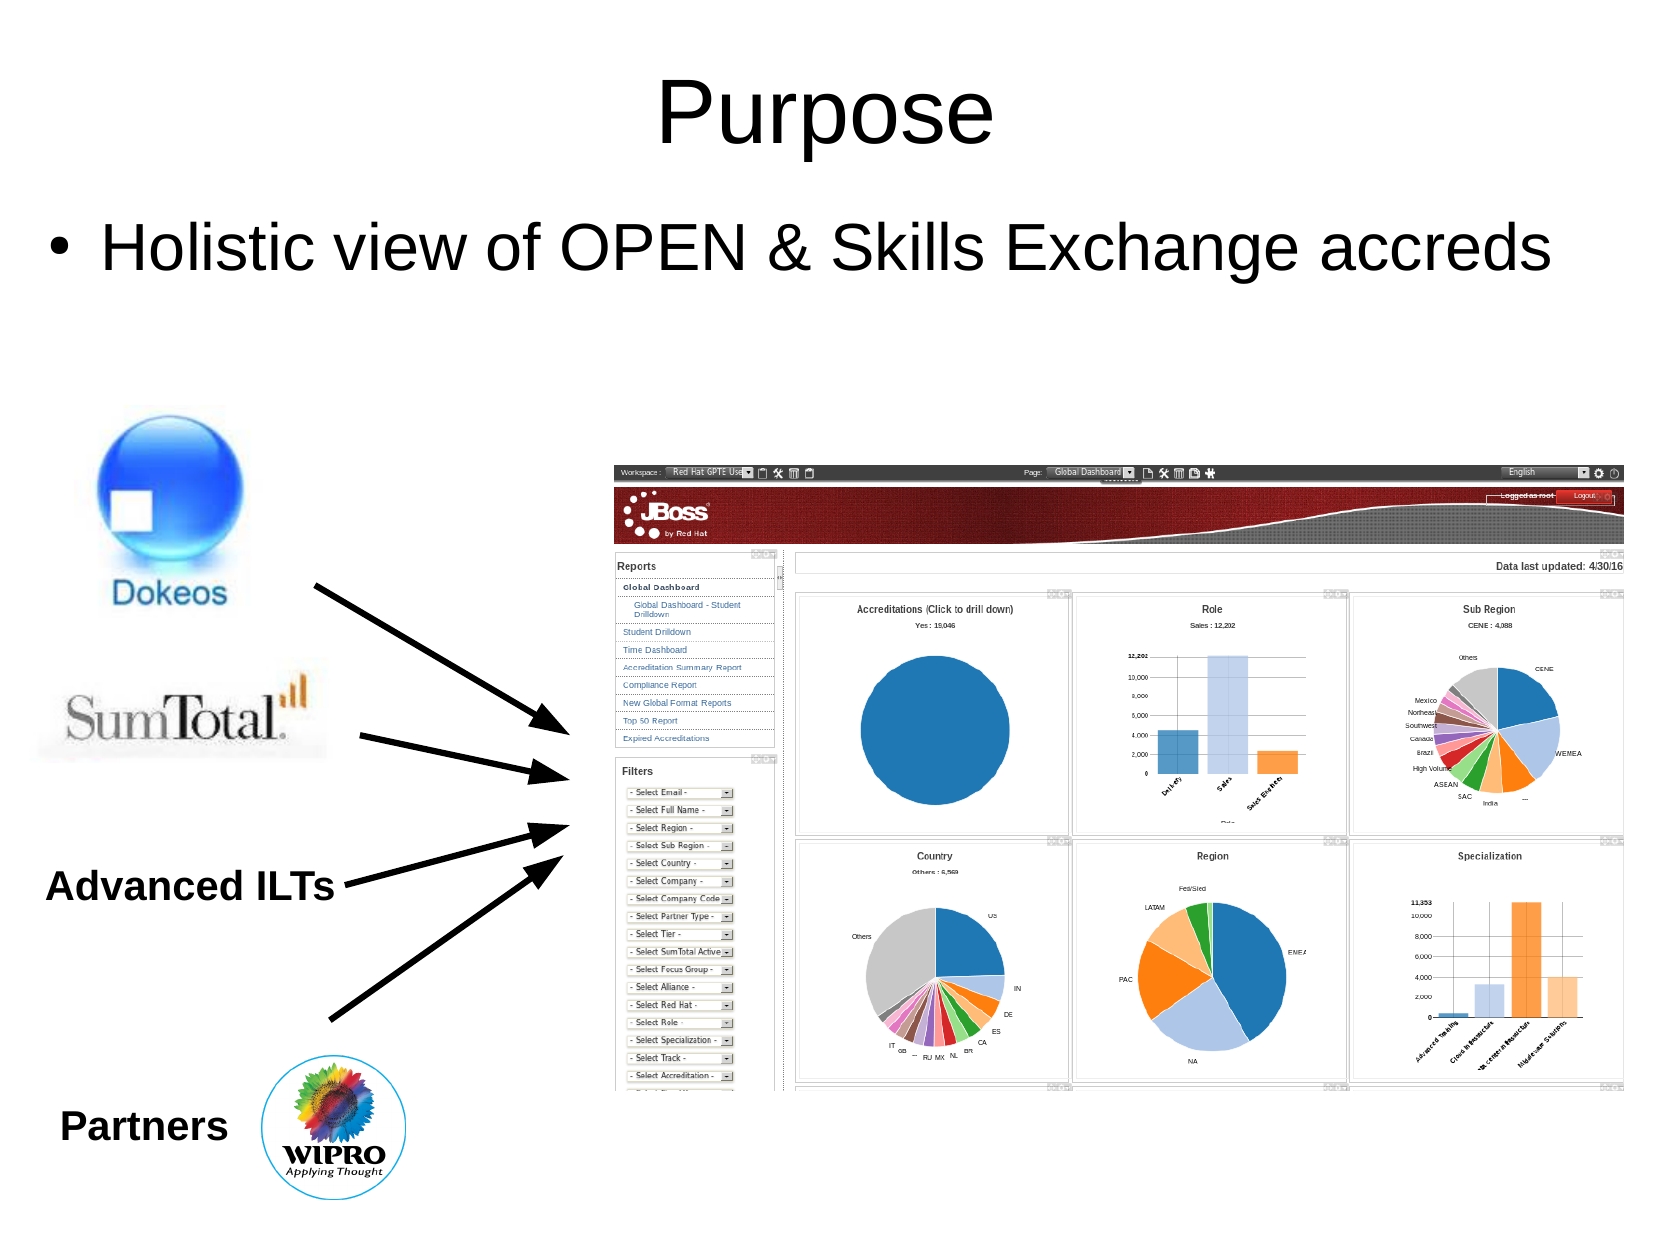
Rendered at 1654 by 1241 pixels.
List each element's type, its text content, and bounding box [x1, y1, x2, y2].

list Holistic view of OPEN & Skills Exchange accreds [29, 210, 1620, 415]
text_box Partners [45, 1095, 271, 1171]
picture [614, 465, 1624, 1091]
picture [29, 645, 333, 763]
picture [261, 1055, 406, 1201]
title Purpose [82, 43, 1571, 181]
text_box Advanced ILTs [29, 855, 360, 931]
picture [74, 405, 263, 618]
